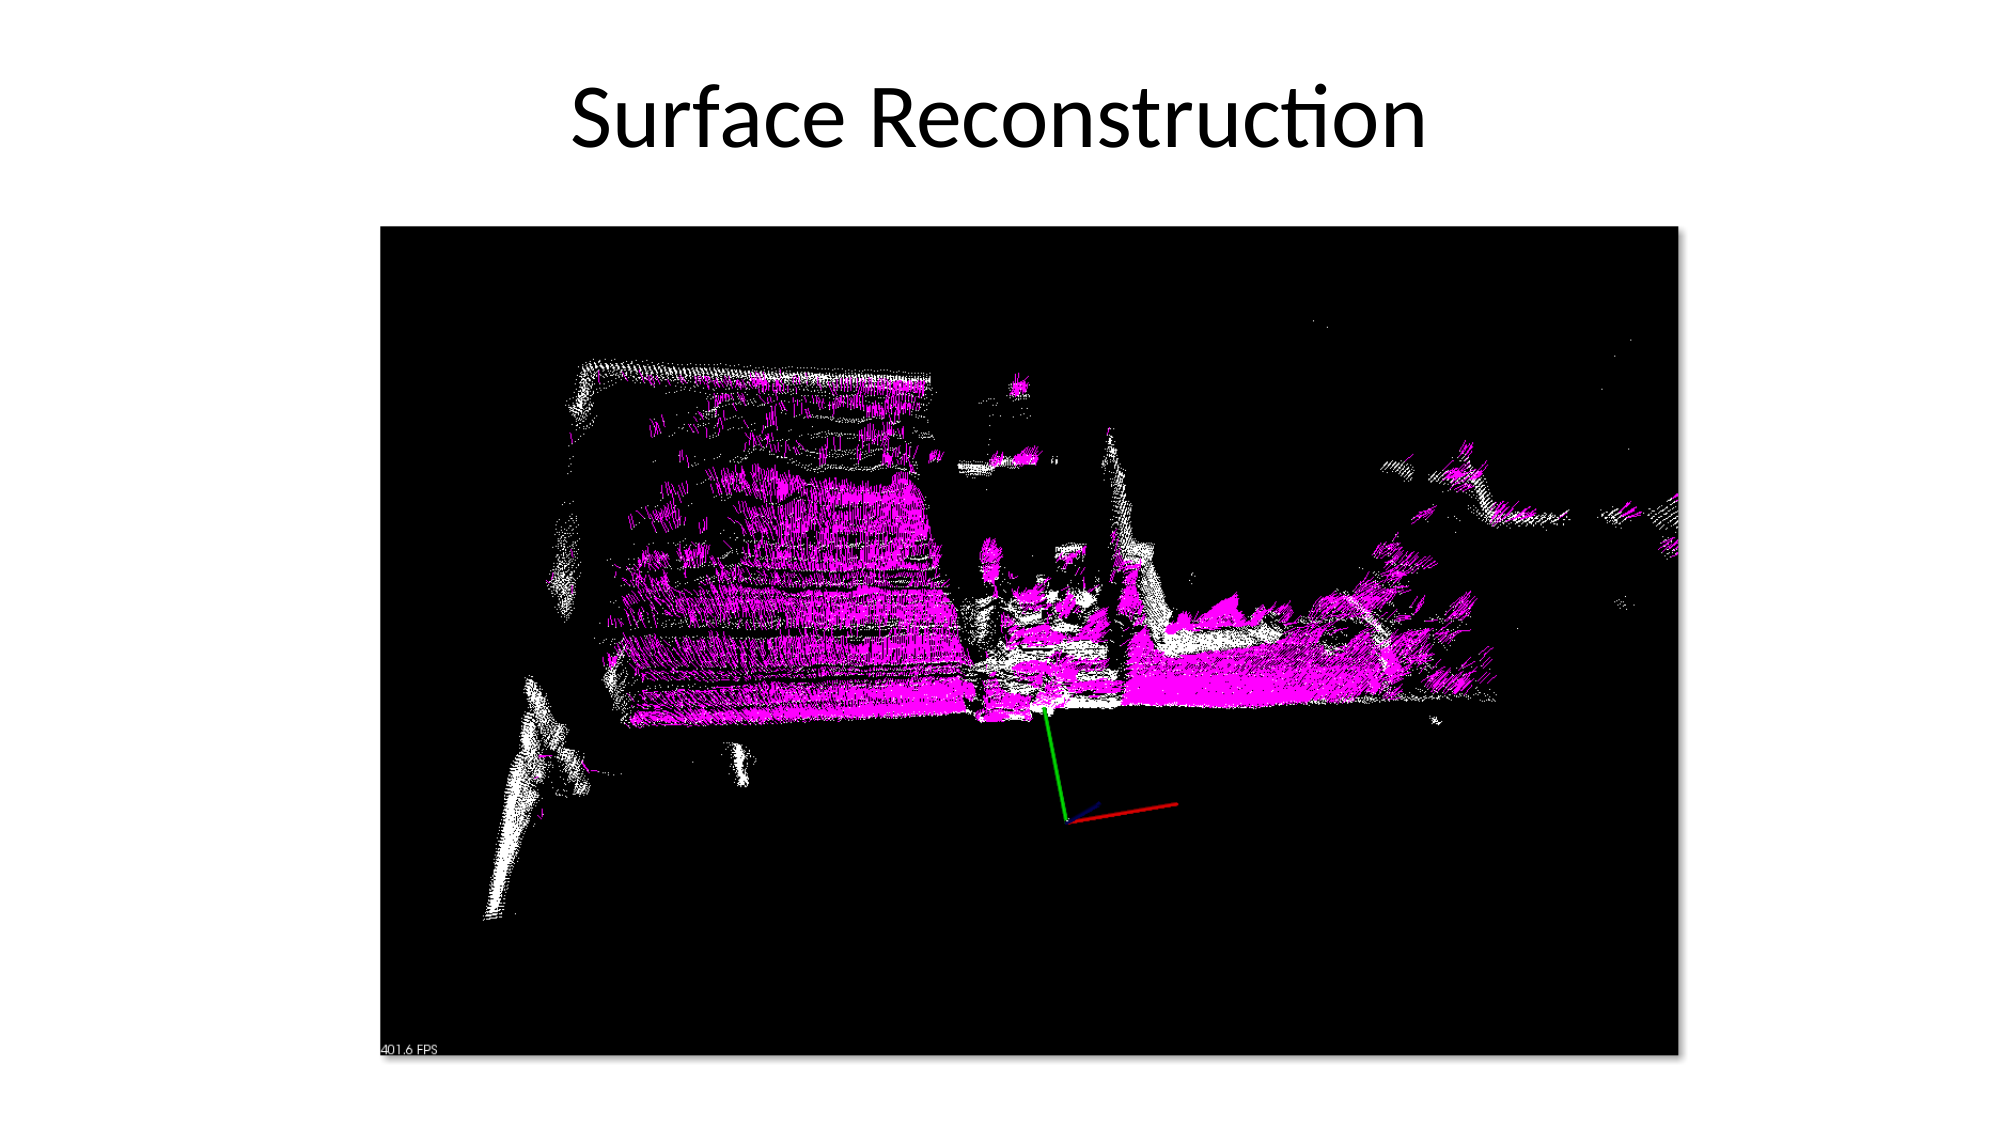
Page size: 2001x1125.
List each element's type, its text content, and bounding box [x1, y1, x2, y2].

text_box Surface Reconstruction [0, 48, 2000, 174]
picture [375, 221, 1688, 1066]
